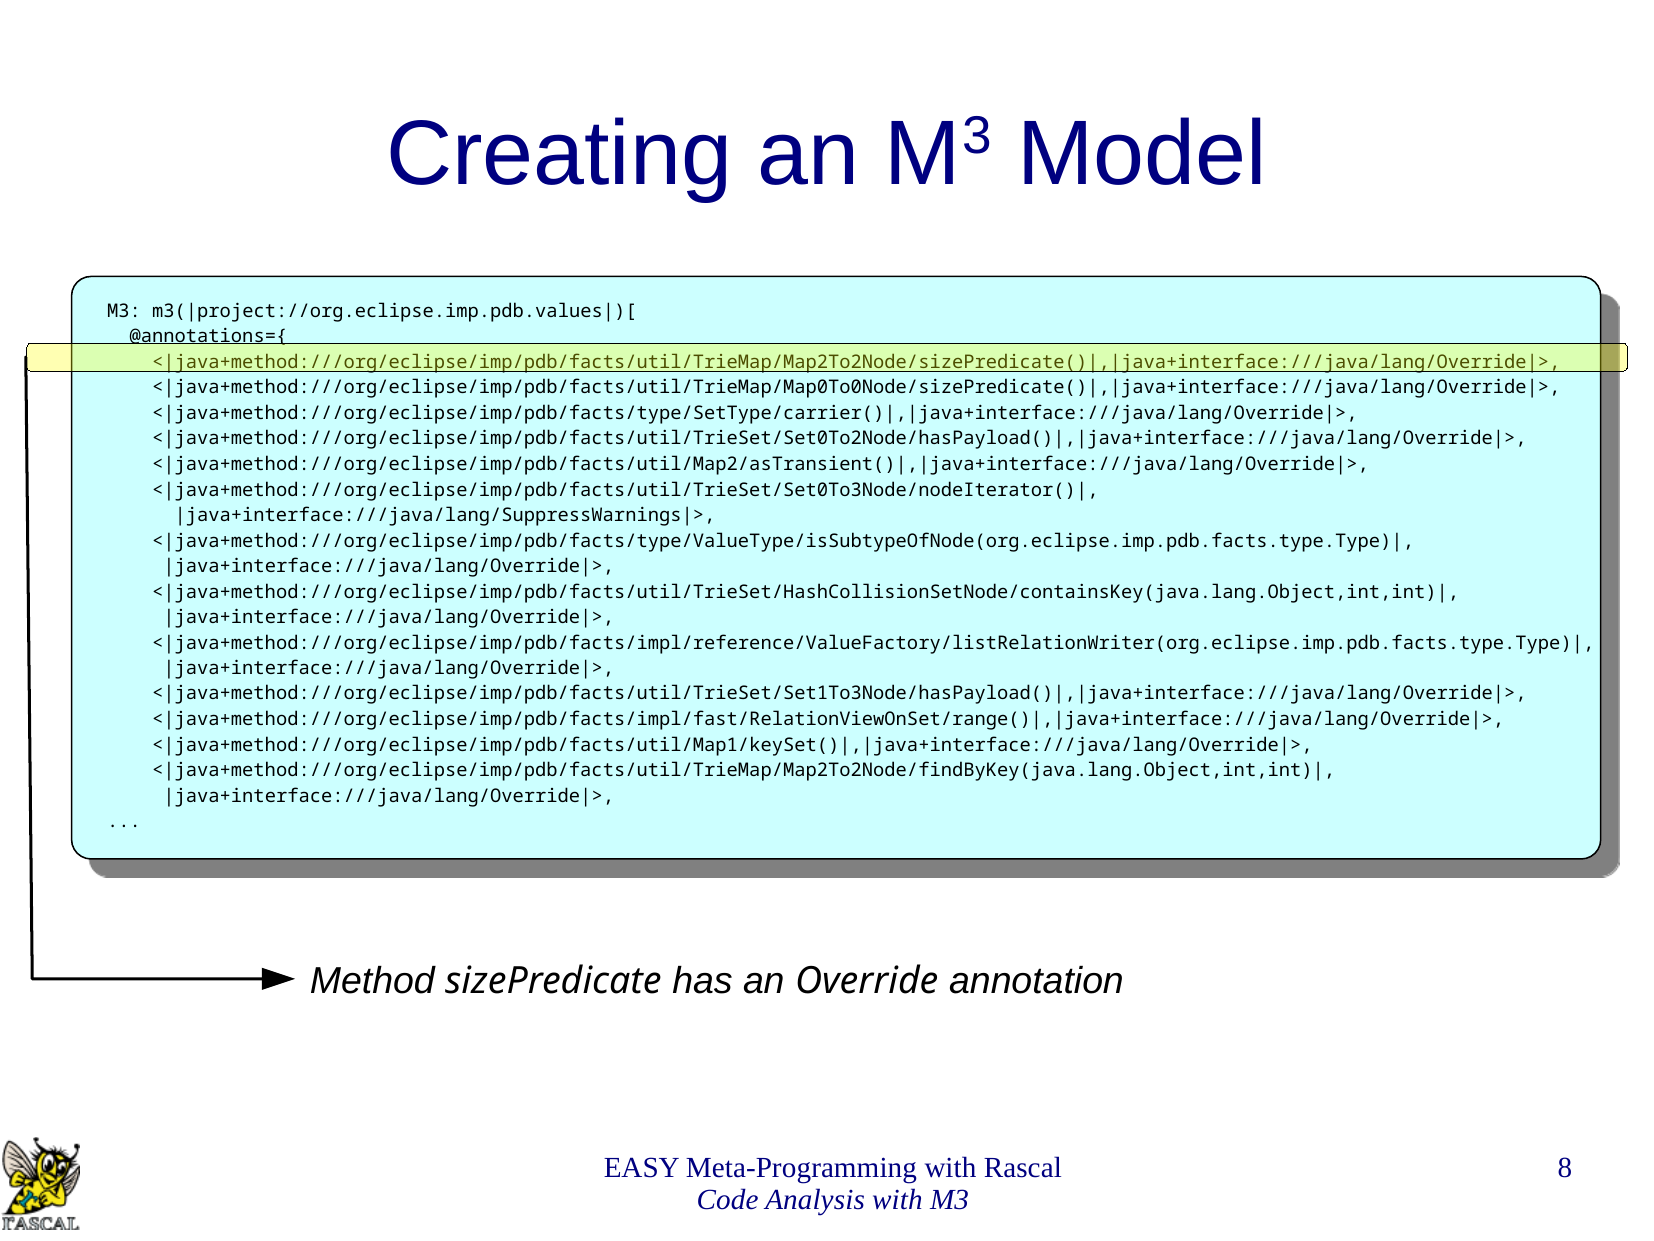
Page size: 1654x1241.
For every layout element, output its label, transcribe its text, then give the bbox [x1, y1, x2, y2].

text_box [26, 276, 1628, 859]
text_box M3: m3(|project://org.eclipse.imp.pdb.values|)[ @annotations={ <|java+method:///org/eclipse/imp/pdb/facts/util/TrieMap/Map2To2Node/sizePredicate()|,|java+interface:///java/lang/Override|>, <|java+method:///org/eclipse/imp/pdb/facts/util/TrieMap/Map0To0Node/sizePredicate()|,|java+interface:///java/lang/Override|>, <|java+method:///org/eclipse/imp/pdb/facts/type/SetType/carrier()|,|java+interface:///java/lang/Override|>, <|java+method:///org/eclipse/imp/pdb/facts/util/TrieSet/Set0To2Node/hasPayload()|,|java+interface:///java/lang/Override|>, <|java+method:///org/eclipse/imp/pdb/facts/util/Map2/asTransient()|,|java+interface:///java/lang/Override|>, <|java+method:///org/eclipse/imp/pdb/facts/util/TrieSet/Set0To3Node/nodeIterator()|, |java+interface:///java/lang/SuppressWarnings|>, <|java+method:///org/eclipse/imp/pdb/facts/type/ValueType/isSubtypeOfNode(org.eclipse.imp.pdb.facts.type.Type)|, |java+interface:///java/lang/Override|>, <|java+method:///org/eclipse/imp/pdb/facts/util/TrieSet/HashCollisionSetNode/containsKey(java.lang.Object,int,int)|, |java+interface:///java/lang/Override|>, <|java+method:///org/eclipse/imp/pdb/facts/impl/reference/ValueFactory/listRelationWriter(org.eclipse.imp.pdb.facts.type.Type)|, |java+interface:///java/lang/Override|>, <|java+method:///org/eclipse/imp/pdb/facts/util/TrieSet/Set1To3Node/hasPayload()|,|java+interface:///java/lang/Override|>, <|java+method:///org/eclipse/imp/pdb/facts/impl/fast/RelationViewOnSet/range()|,|java+interface:///java/lang/Override|>, <|java+method:///org/eclipse/imp/pdb/facts/util/Map1/keySet()|,|java+interface:///java/lang/Override|>, <|java+method:///org/eclipse/imp/pdb/facts/util/TrieMap/Map2To2Node/findByKey(java.lang.Object,int,int)|, |java+interface:///java/lang/Override|>, ... [92, 290, 1654, 1241]
title Creating an M3 Model [82, 49, 1571, 257]
text_box Method sizePredicate has an Override annotation [295, 945, 1252, 1008]
picture [1, 1137, 80, 1230]
